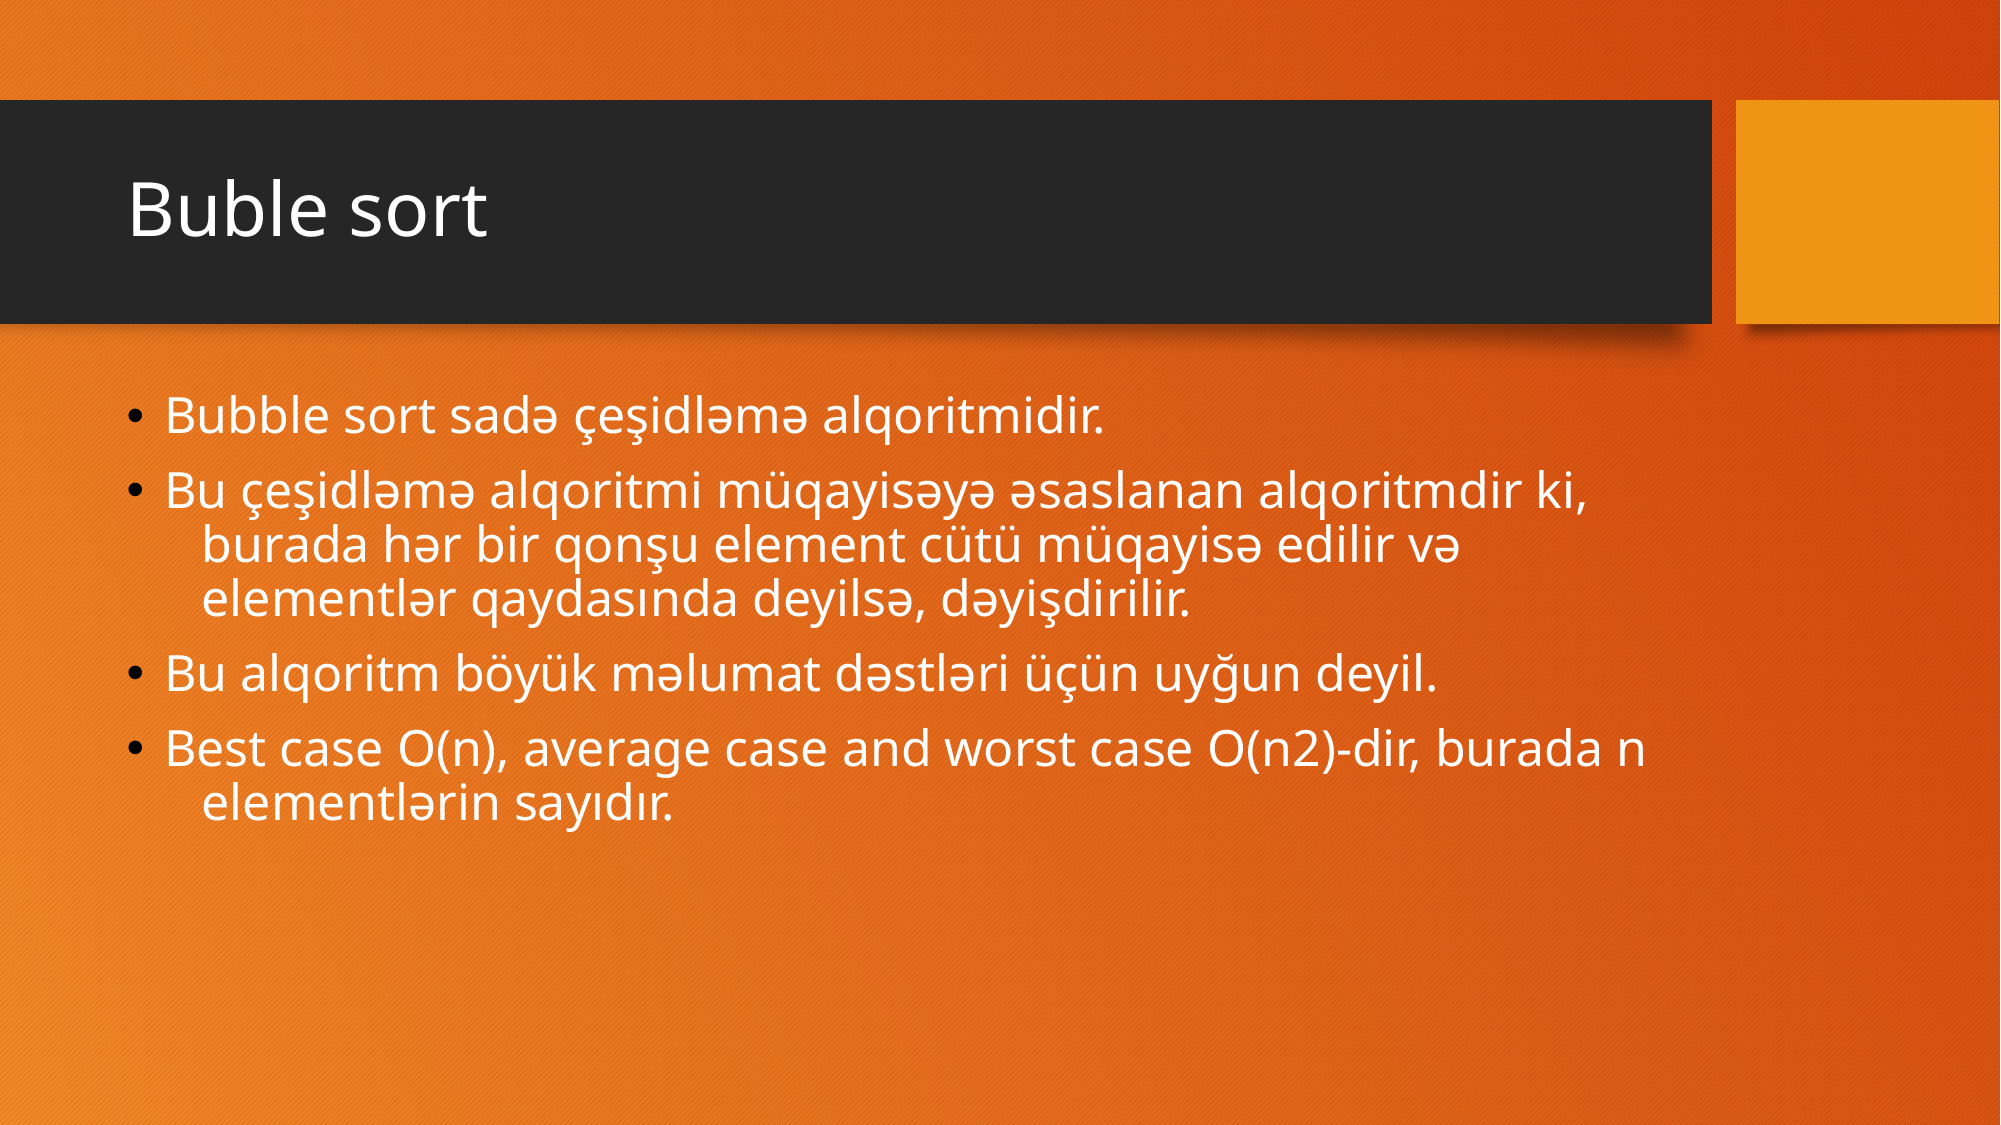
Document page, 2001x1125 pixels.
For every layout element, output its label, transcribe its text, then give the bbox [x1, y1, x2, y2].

title Buble sort [111, 123, 1689, 301]
list Bubble sort sadə çeşidləmə alqoritmidir. Bu çeşidləmə alqoritmi müqayisəyə əsaslanan alqoritmdir ki, burada hər bir qonşu element cütü müqayisə edilir və elementlər qaydasında deyilsə, dəyişdirilir. Bu alqoritm böyük məlumat dəstləri üçün uyğun deyil. Best case O(n), average case and worst case Ο(n2)-dir, burada n elementlərin sayıdır. [111, 383, 1689, 974]
